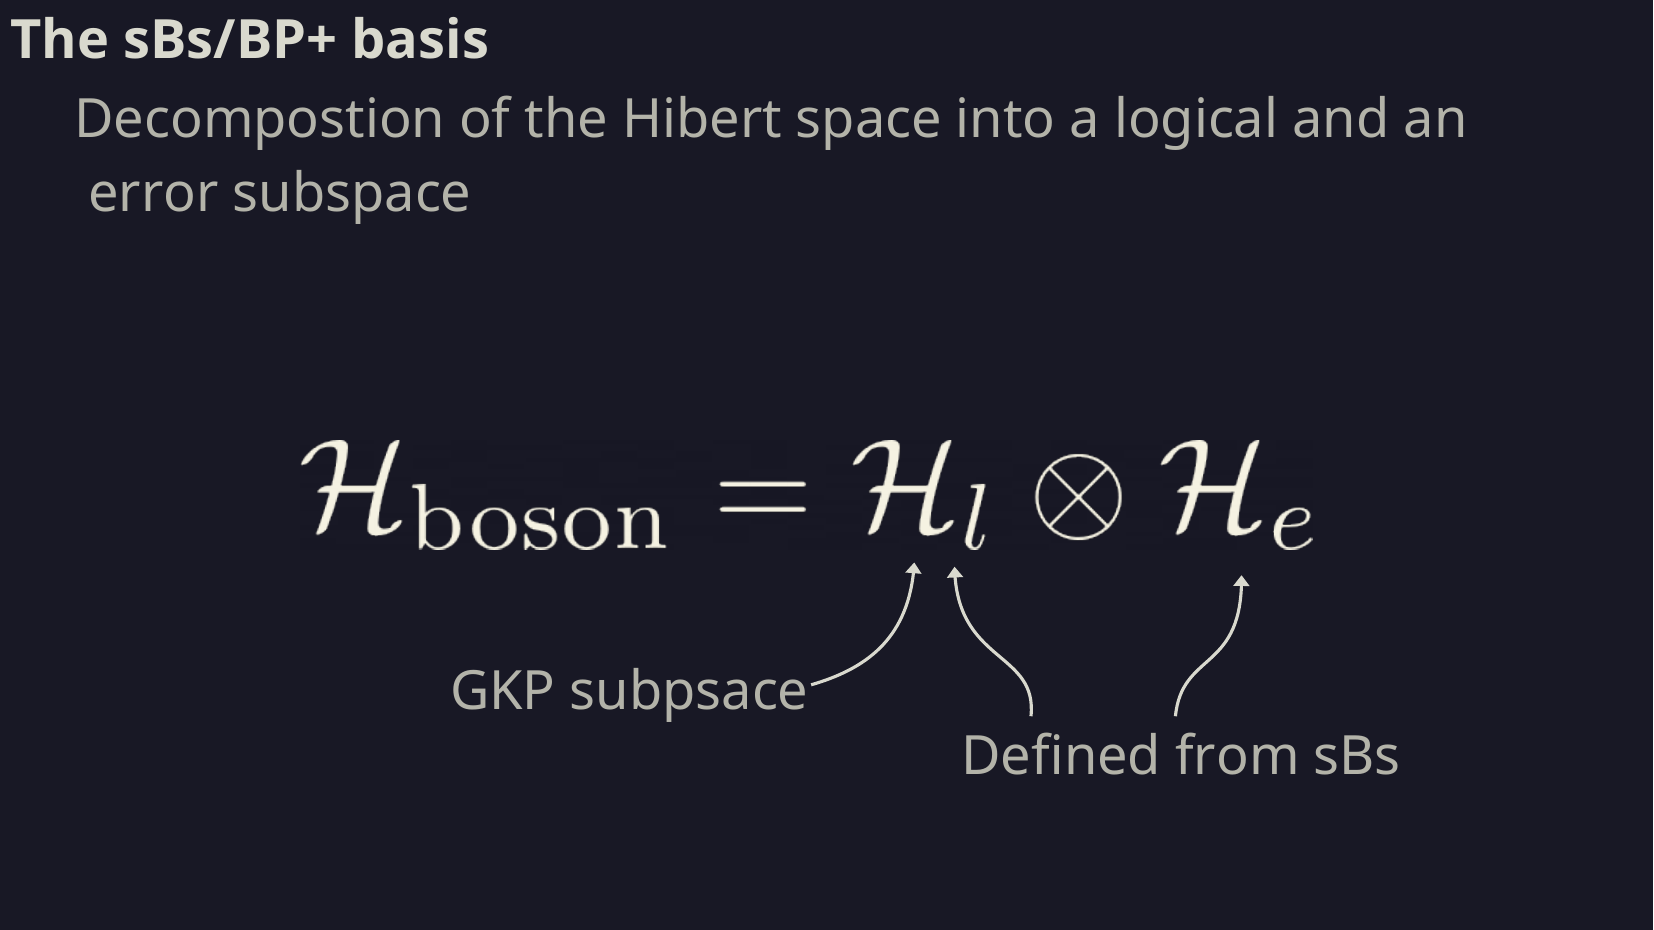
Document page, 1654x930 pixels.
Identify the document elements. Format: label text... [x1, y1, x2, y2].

text_box Defined from sBs [961, 716, 1369, 788]
text_box Decompostion of the Hibert space into a logical and an error subspace [74, 79, 1653, 233]
text_box GKP subpsace [450, 651, 816, 723]
text_box The sBs/BP+ basis [10, 0, 1635, 80]
picture [300, 440, 1313, 550]
